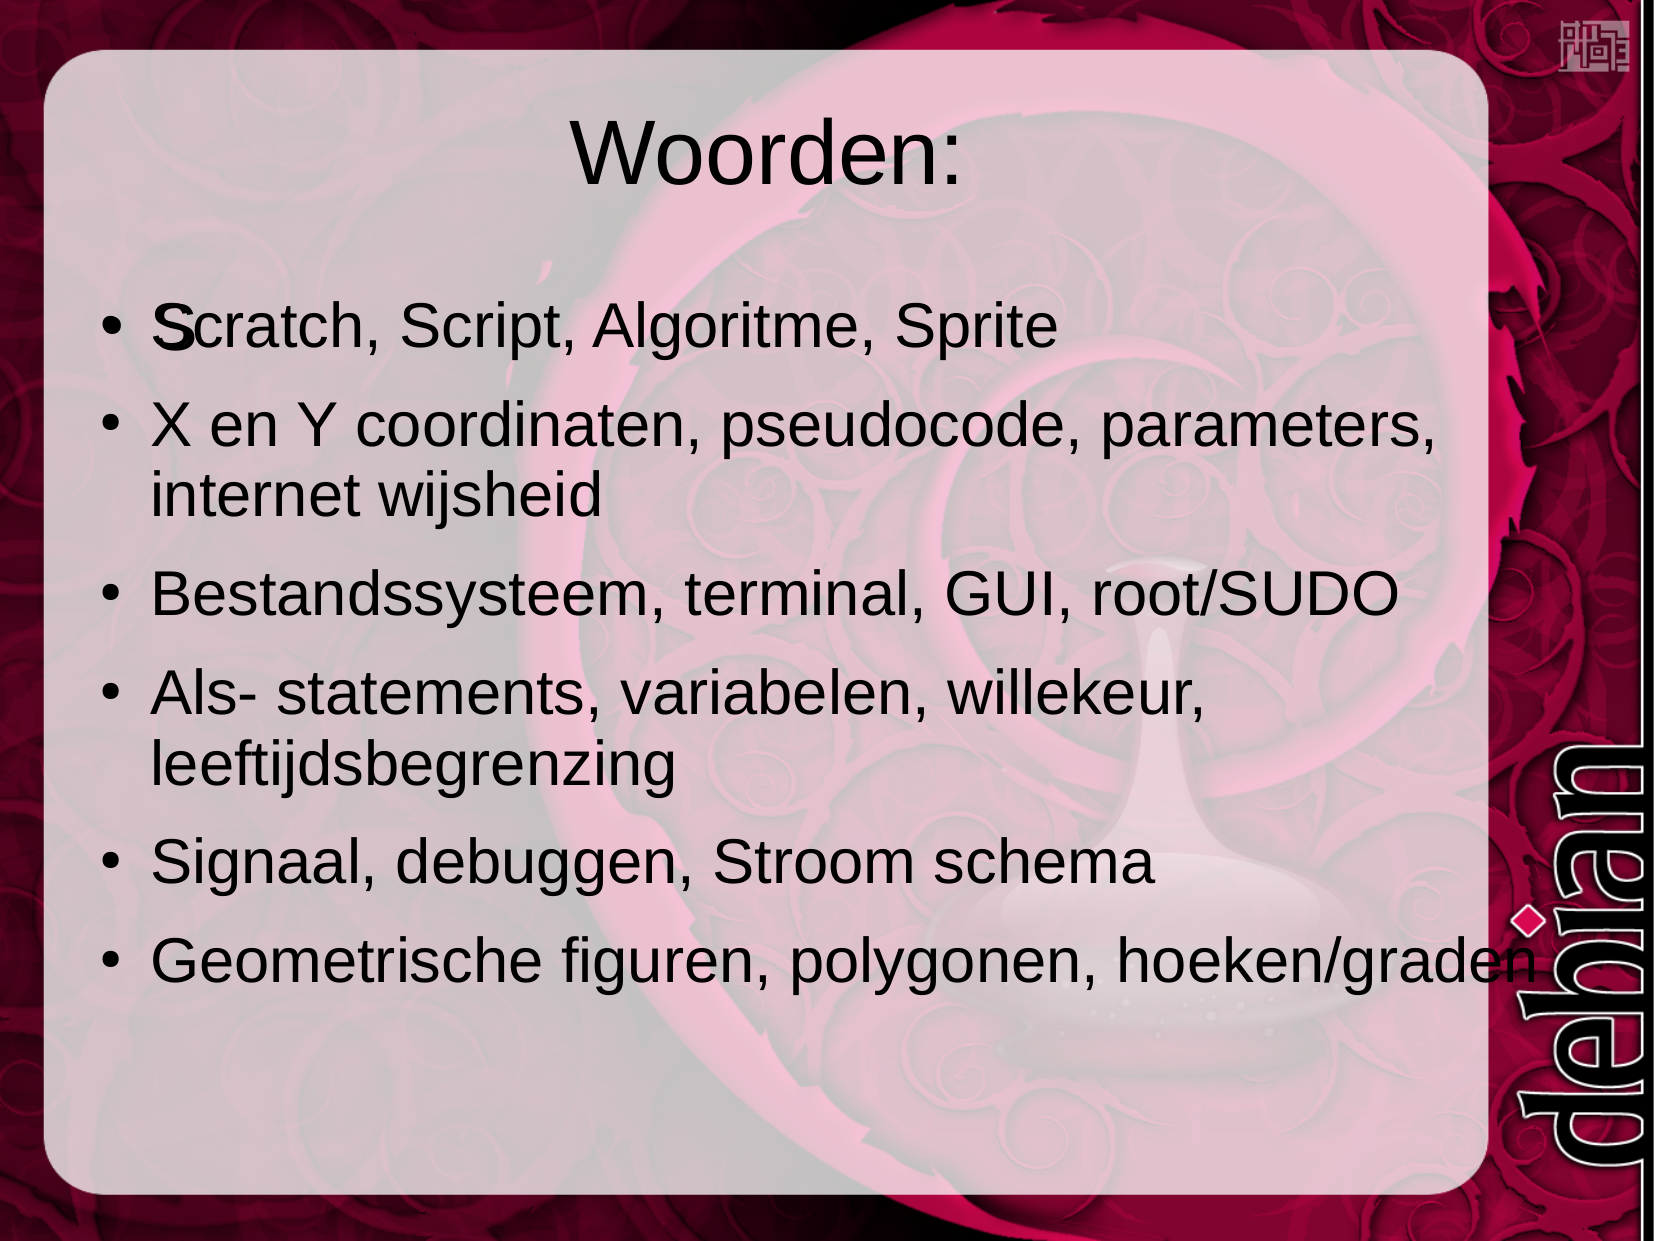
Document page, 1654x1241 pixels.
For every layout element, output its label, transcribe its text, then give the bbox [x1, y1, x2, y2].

list S [82, 290, 1571, 1010]
title Woorden: [59, 49, 1477, 257]
picture [0, 0, 1654, 1241]
